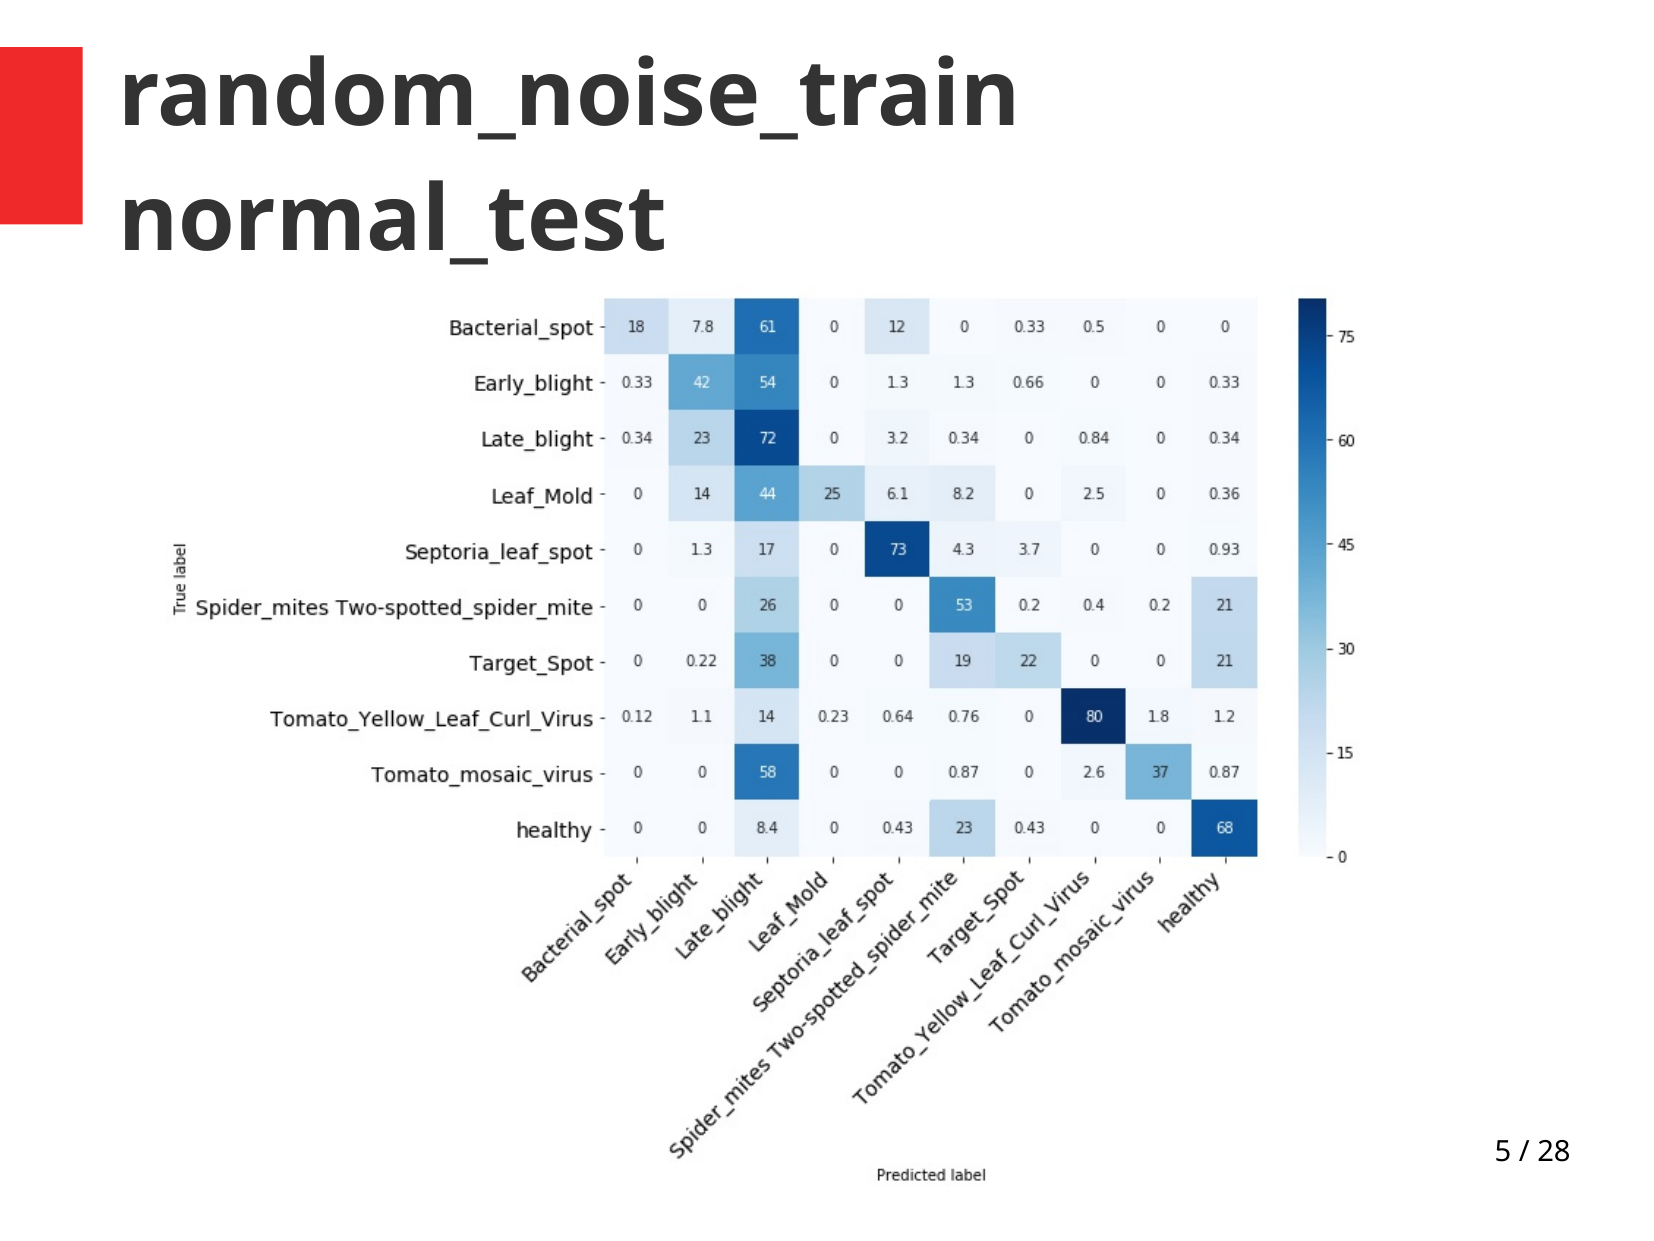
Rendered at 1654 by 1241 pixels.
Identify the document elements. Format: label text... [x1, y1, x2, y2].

title random_noise_train normal_test [118, 45, 1571, 260]
picture [165, 284, 1366, 1194]
